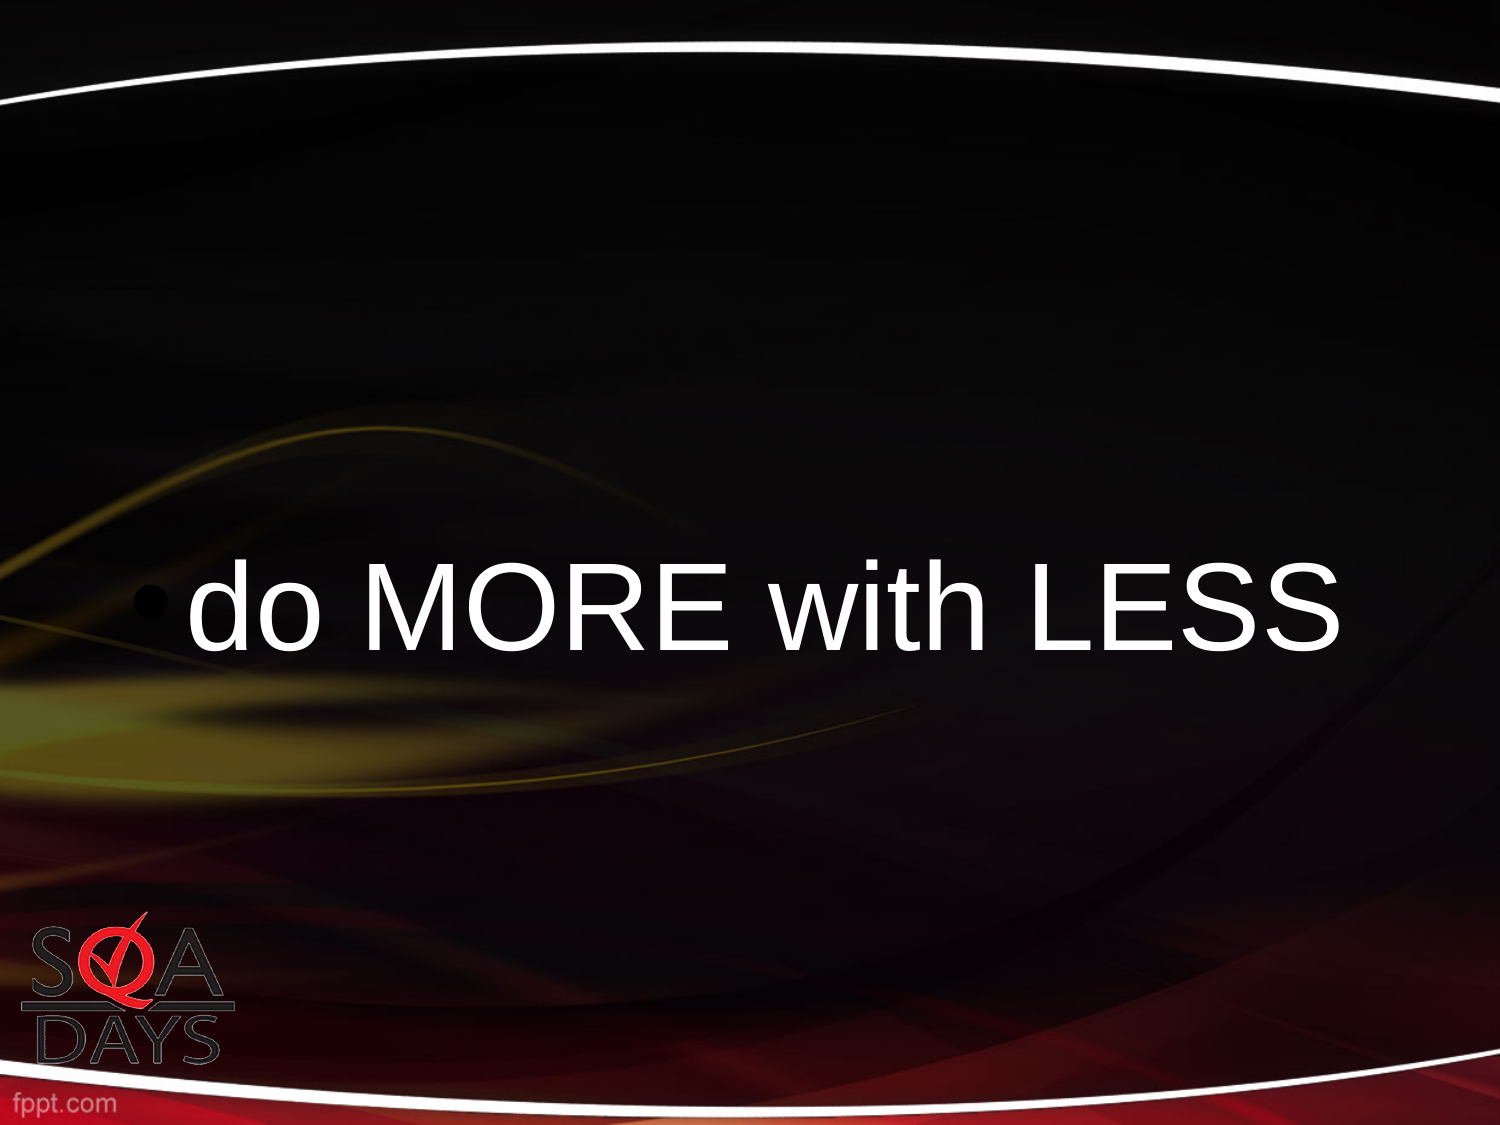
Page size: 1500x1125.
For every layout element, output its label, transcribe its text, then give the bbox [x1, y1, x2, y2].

list do MORE with LESS [114, 345, 1361, 856]
picture [0, 0, 1500, 1125]
